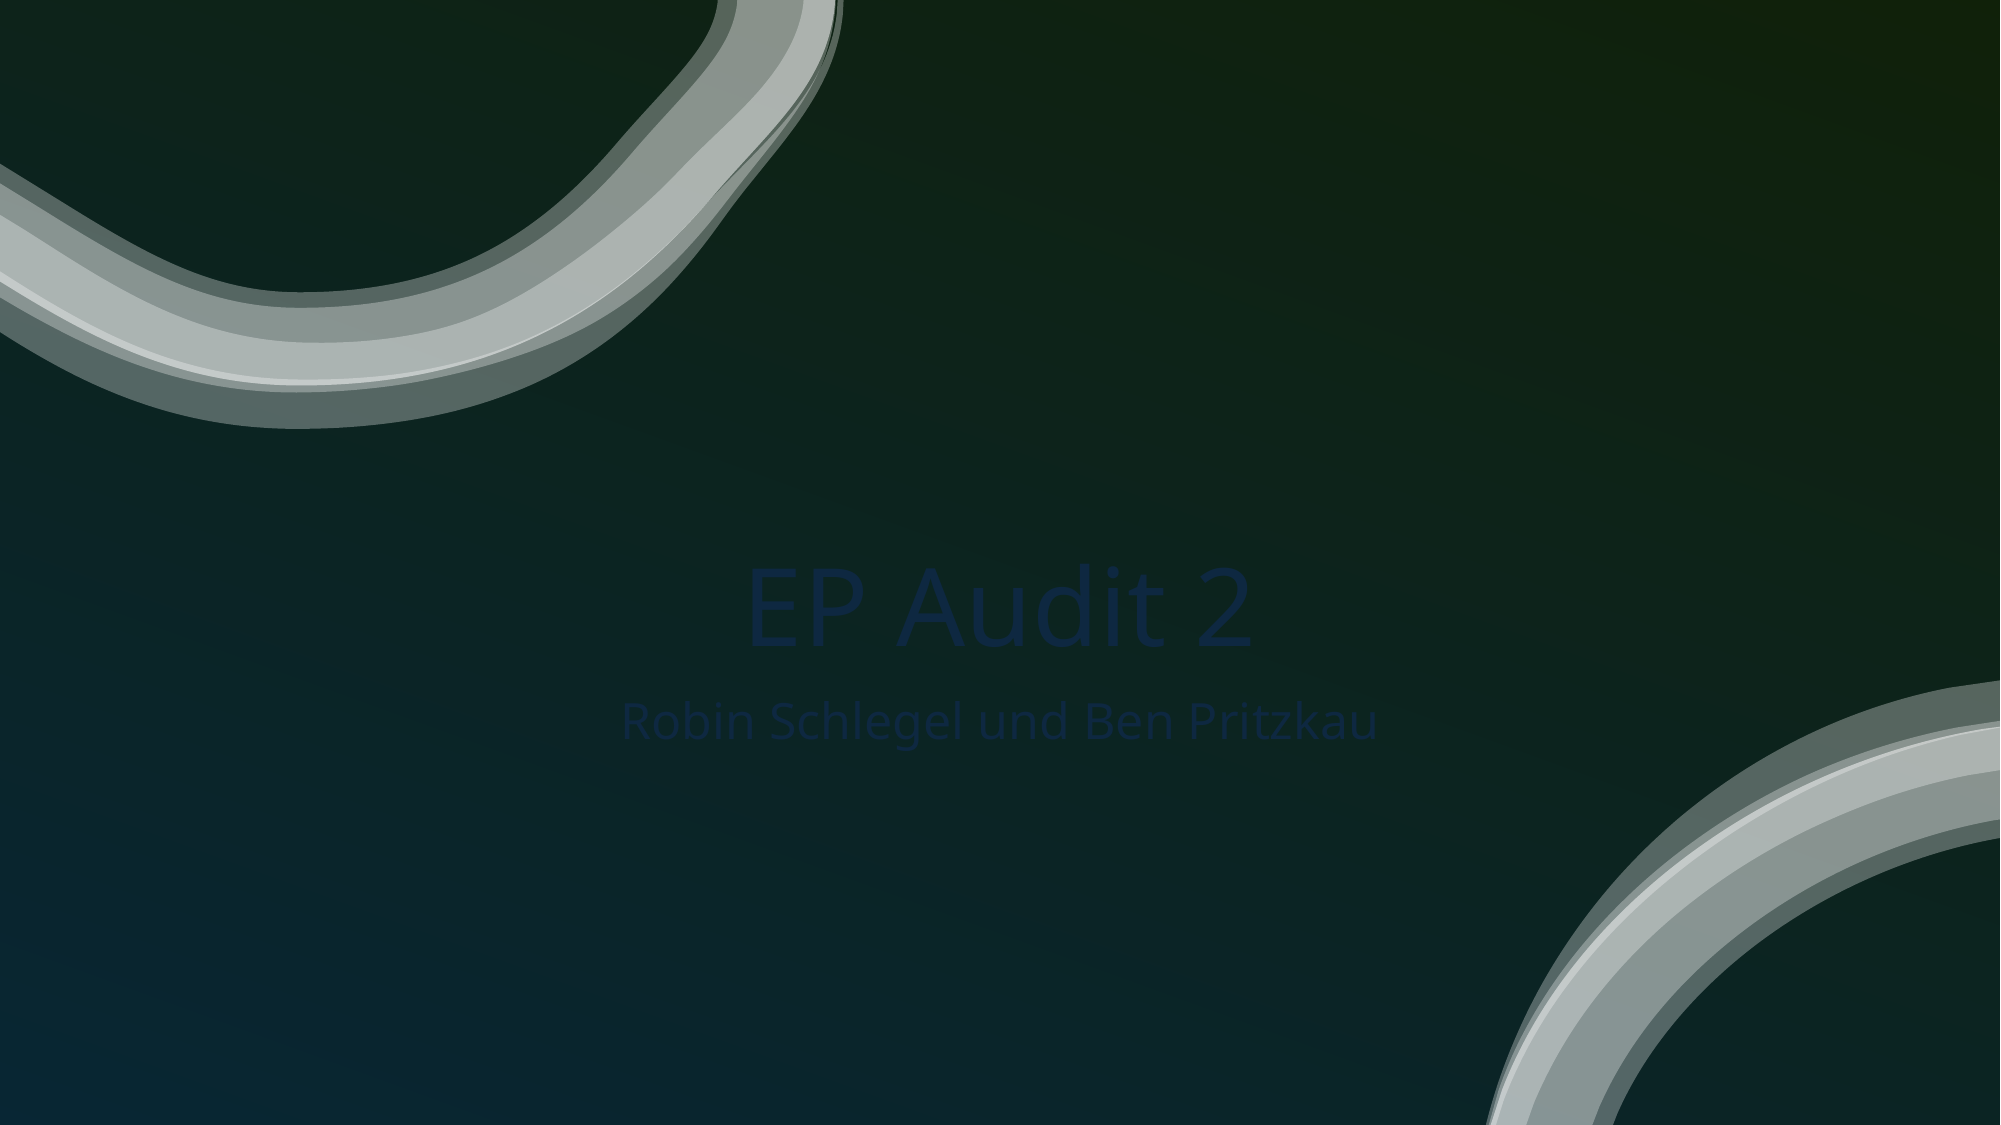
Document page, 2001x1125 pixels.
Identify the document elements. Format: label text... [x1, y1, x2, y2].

subtitle Robin Schlegel und Ben Pritzkau [552, 689, 1448, 801]
title EP Audit 2 [553, 285, 1447, 678]
text_box [0, 0, 2000, 1125]
